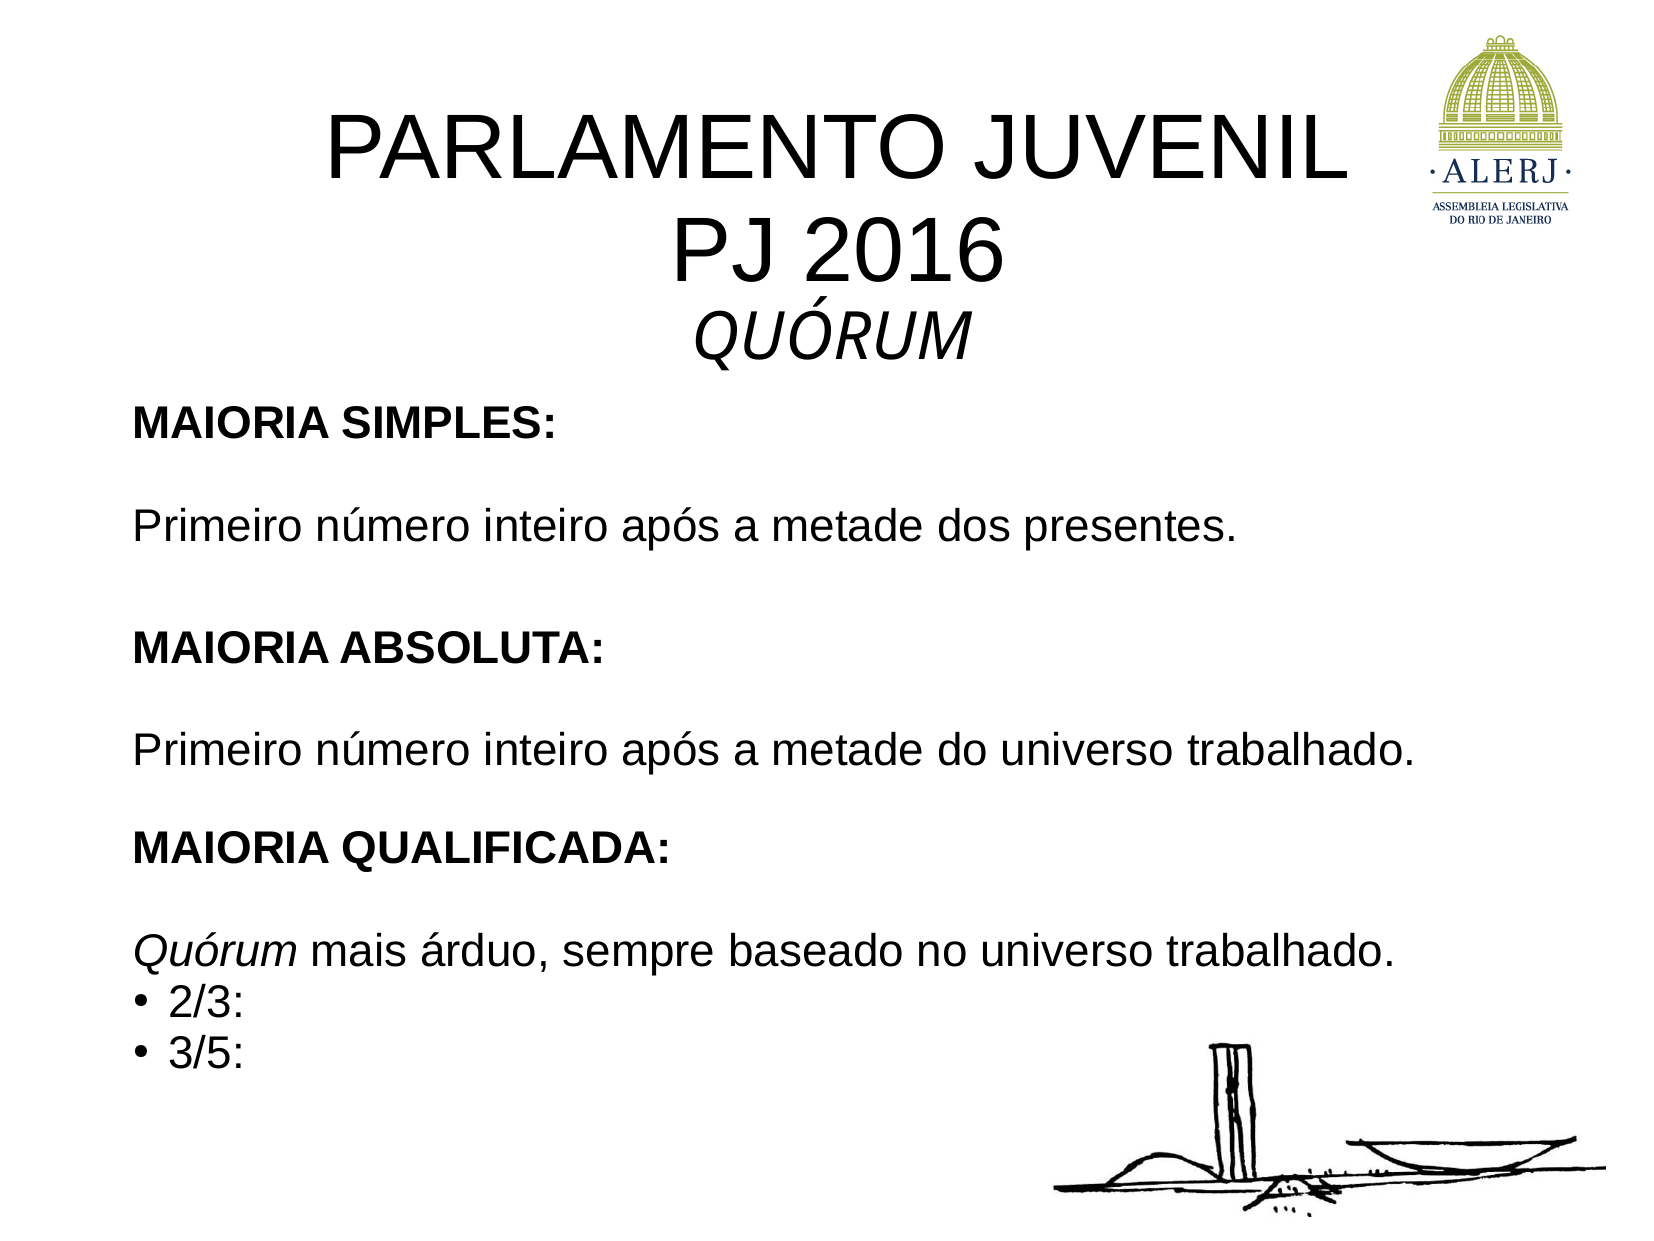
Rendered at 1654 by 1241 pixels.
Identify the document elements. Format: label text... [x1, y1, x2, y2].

text_box QUÓRUM [94, 277, 1571, 390]
text_box MAIORIA ABSOLUTA: Primeiro número inteiro após a metade do universo trabalhado. [118, 614, 1441, 835]
text_box MAIORIA QUALIFICADA: Quórum mais árduo, sempre baseado no universo trabalhado. 2/3: 3/5: [118, 814, 1477, 1087]
picture [1358, 23, 1642, 235]
picture [1051, 1039, 1606, 1217]
text_box MAIORIA SIMPLES: Primeiro número inteiro após a metade dos presentes. [118, 389, 1288, 610]
title PARLAMENTO JUVENIL PJ 2016 [70, 94, 1607, 302]
